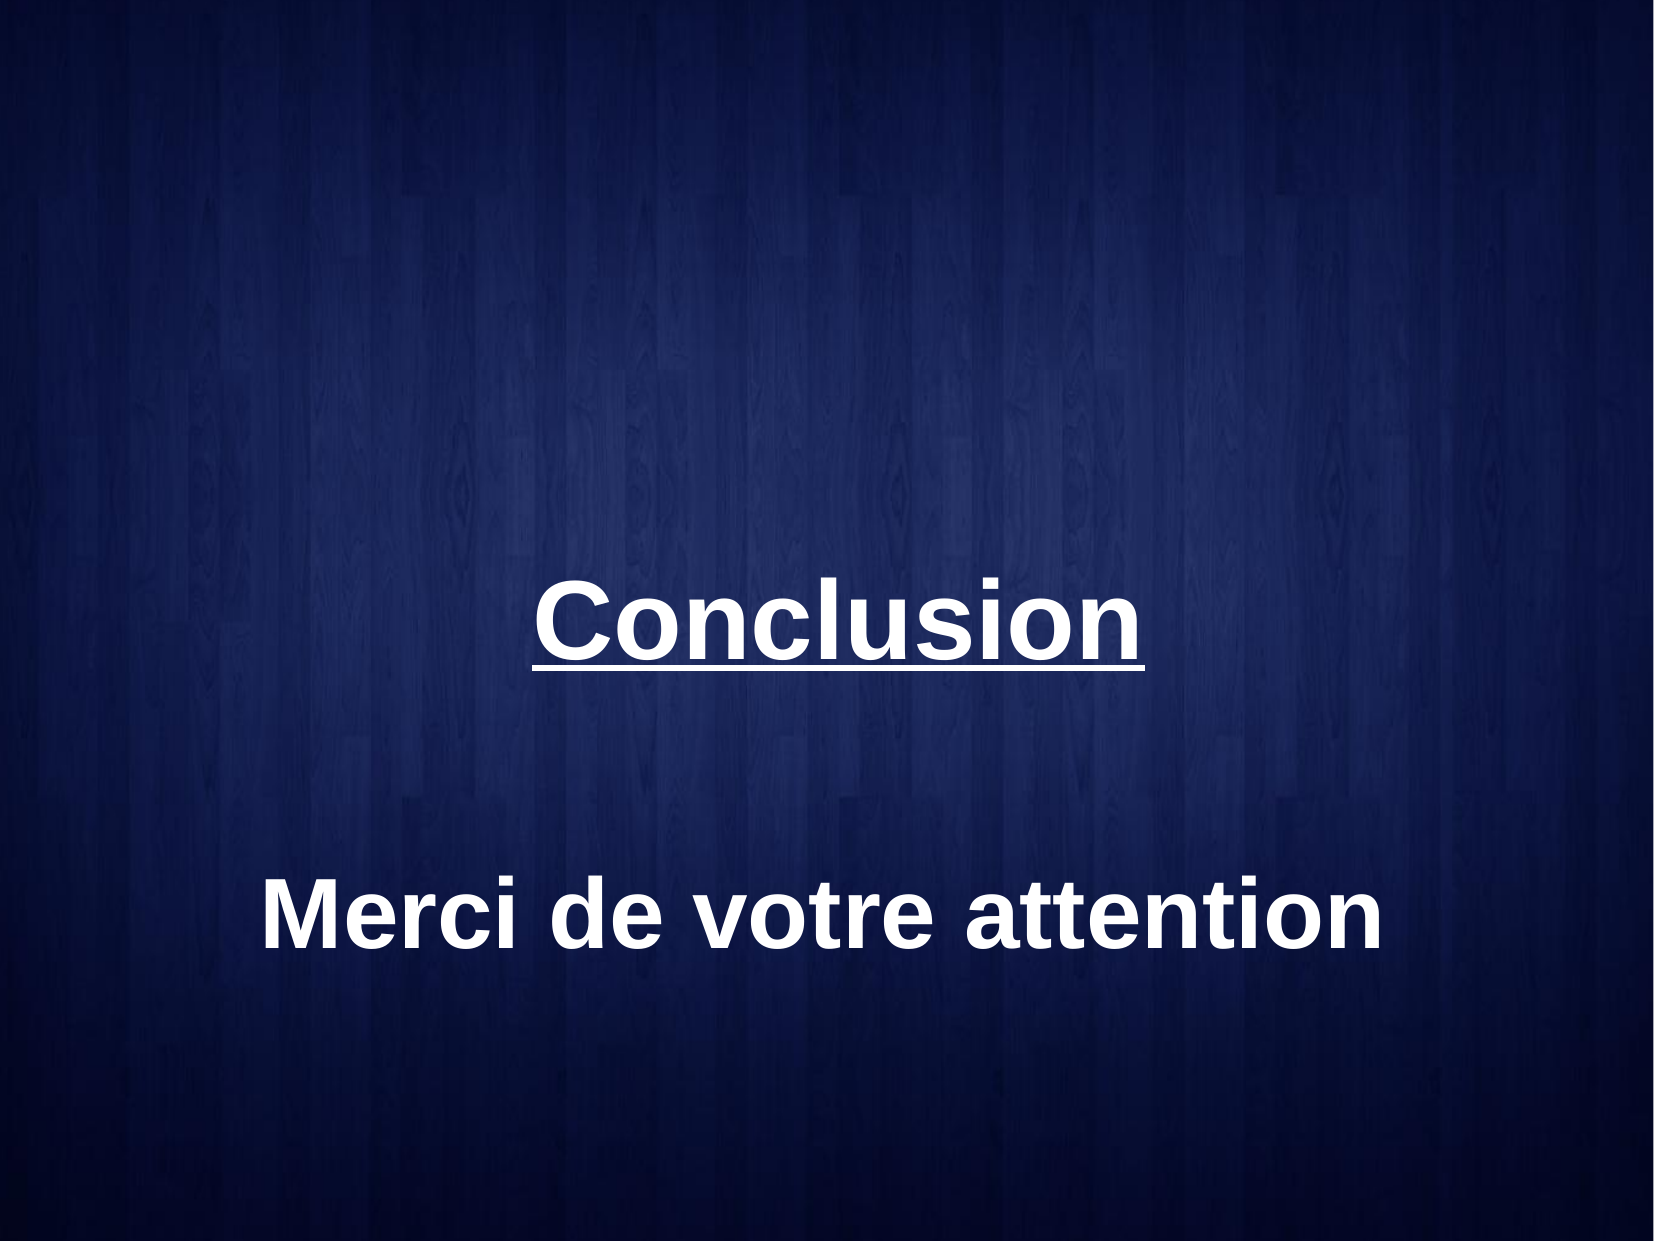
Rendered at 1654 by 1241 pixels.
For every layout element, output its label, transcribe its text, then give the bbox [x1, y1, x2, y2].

picture [0, 0, 1654, 1241]
title Conclusion [94, 516, 1583, 724]
text_box Merci de votre attention [245, 850, 1409, 981]
